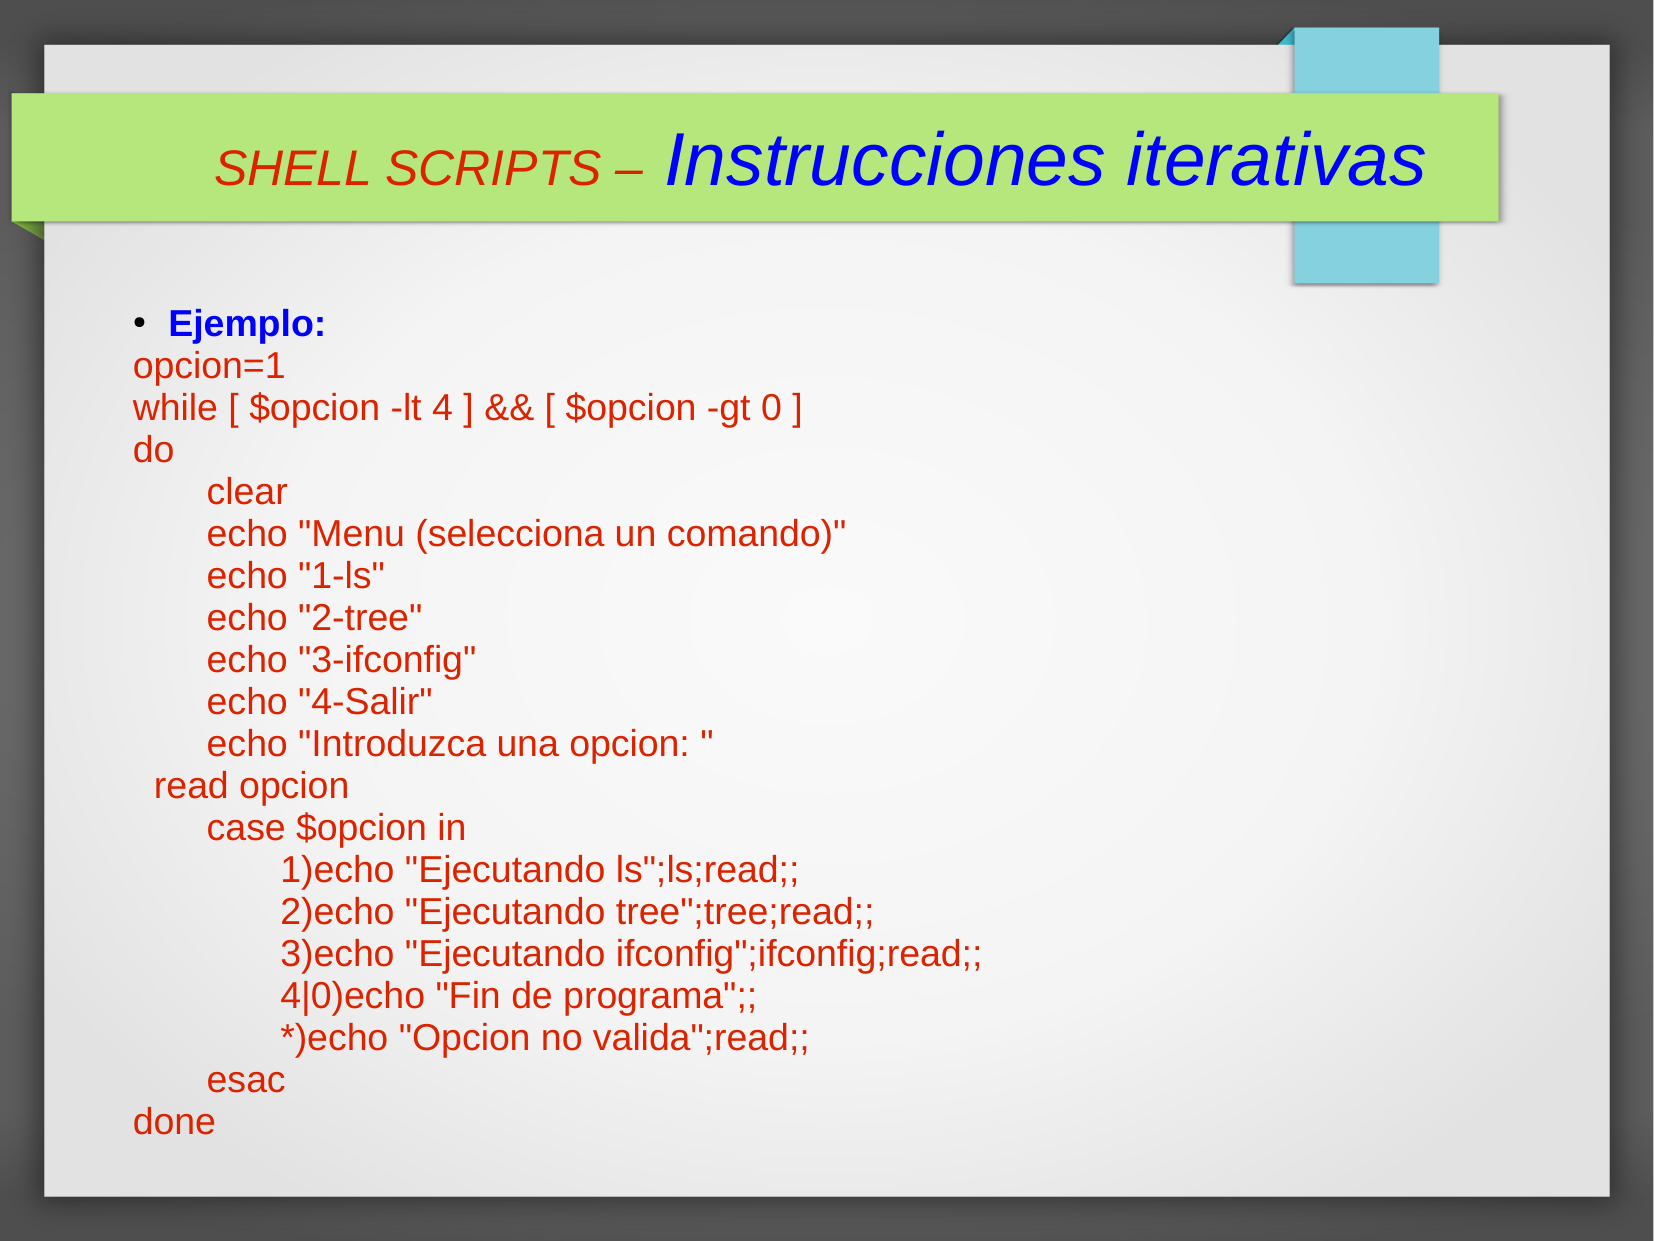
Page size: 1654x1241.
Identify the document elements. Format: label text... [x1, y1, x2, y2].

picture [0, 0, 1654, 1241]
title SHELL SCRIPTS – Instrucciones iterativas [70, 106, 1571, 213]
text_box Ejemplo: opcion=1 while [ $opcion -lt 4 ] && [ $opcion -gt 0 ] do clear echo "Menu (selecciona un comando)" echo "1-ls" echo "2-tree" echo "3-ifconfig" echo "4-Salir" echo "Introduzca una opcion: " read opcion case $opcion in 1)echo "Ejecutando ls";ls;read;; 2)echo "Ejecutando tree";tree;read;; 3)echo "Ejecutando ifconfig";ifconfig;read;; 4|0)echo "Fin de programa";; *)echo "Opcion no valida";read;; esac done [118, 295, 1323, 1150]
